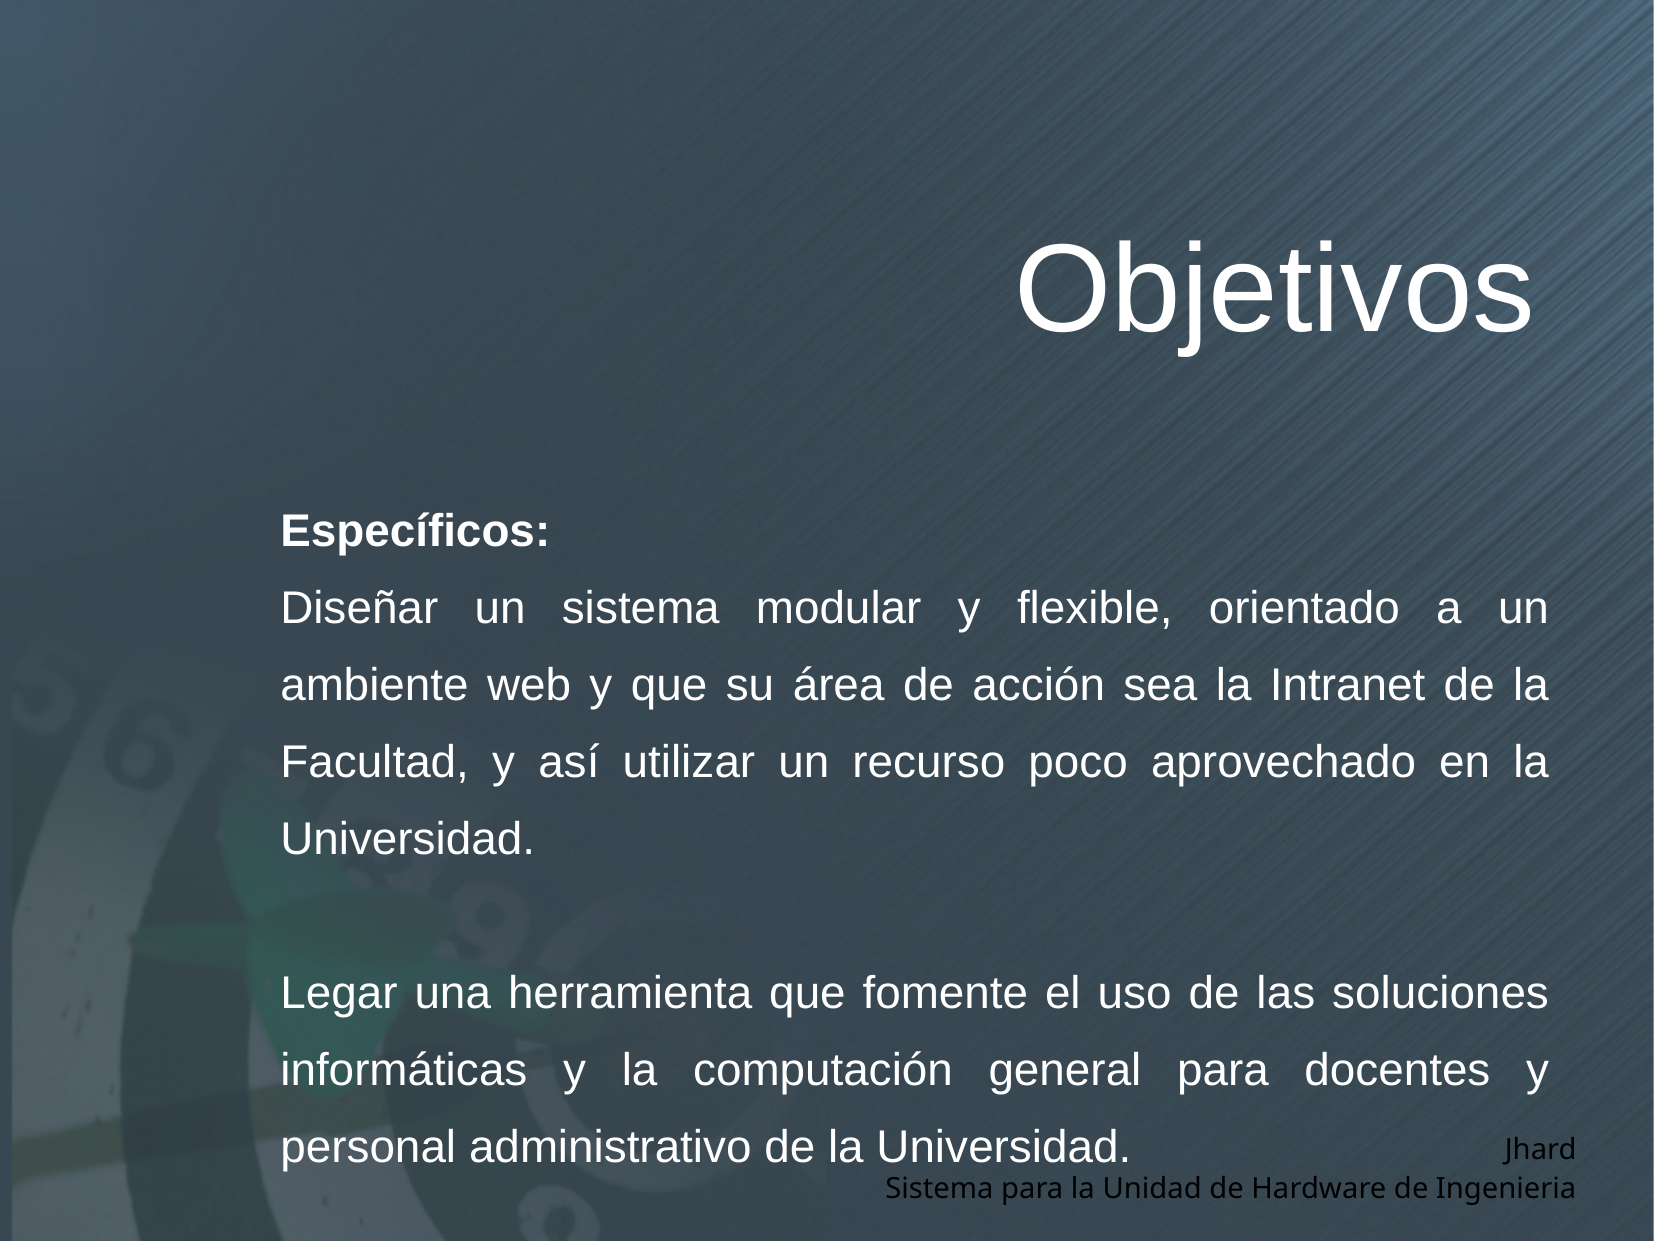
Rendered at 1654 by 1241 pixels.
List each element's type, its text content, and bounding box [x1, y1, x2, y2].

text_box Específicos: Diseñar un sistema modular y flexible, orientado a un ambiente web y que su área de acción sea la Intranet de la Facultad, y así utilizar un recurso poco aprovechado en la Universidad. Legar una herramienta que fomente el uso de las soluciones informáticas y la computación general para docentes y personal administrativo de la Universidad. [265, 472, 1565, 1152]
title Objetivos [584, 191, 1536, 384]
picture [0, 0, 1654, 1241]
